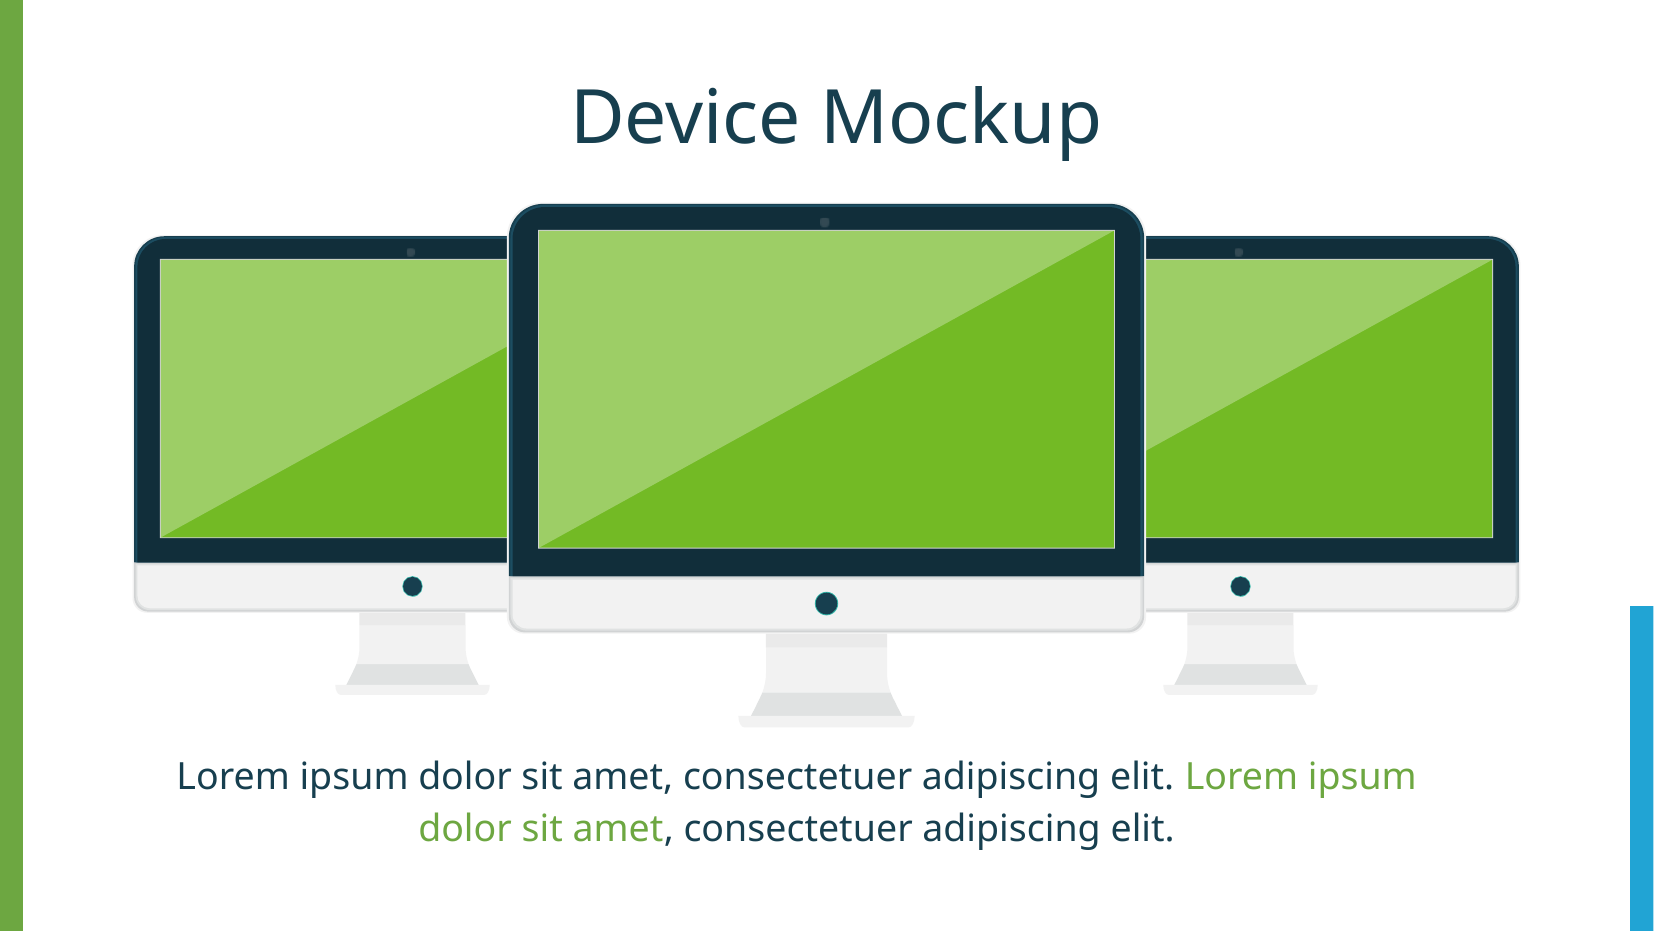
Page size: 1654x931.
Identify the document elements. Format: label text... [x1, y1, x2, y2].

title Device Mockup [82, 37, 1591, 193]
text_box [132, 202, 1521, 728]
list Lorem ipsum dolor sit amet, consectetuer adipiscing elit. Lorem ipsum dolor sit amet, consectetuer adipiscing elit. [82, 750, 1441, 871]
